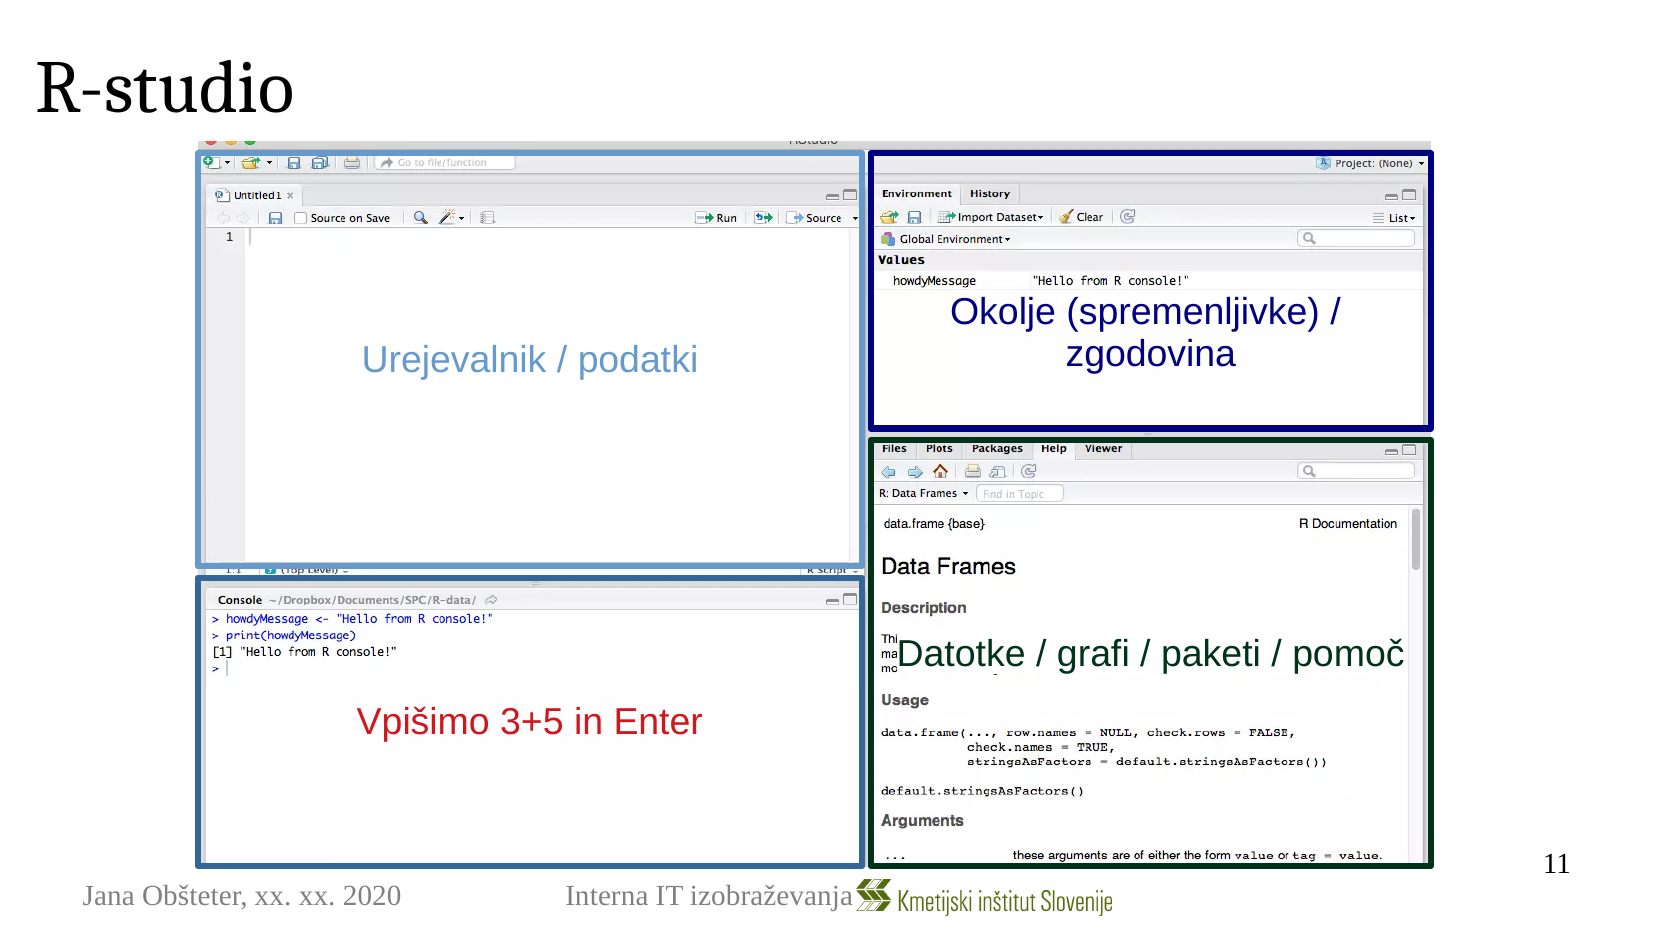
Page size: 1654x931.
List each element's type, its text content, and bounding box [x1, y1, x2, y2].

title R-studio [35, 21, 1524, 154]
picture [197, 141, 1431, 867]
text_box Datotke / grafi / paketi / pomoč [870, 440, 1431, 866]
text_box Vpišimo 3+5 in Enter [197, 577, 863, 866]
text_box Okolje (spremenljivke) / zgodovina [870, 153, 1431, 429]
text_box Urejevalnik / podatki [197, 153, 863, 567]
picture [856, 879, 1112, 916]
